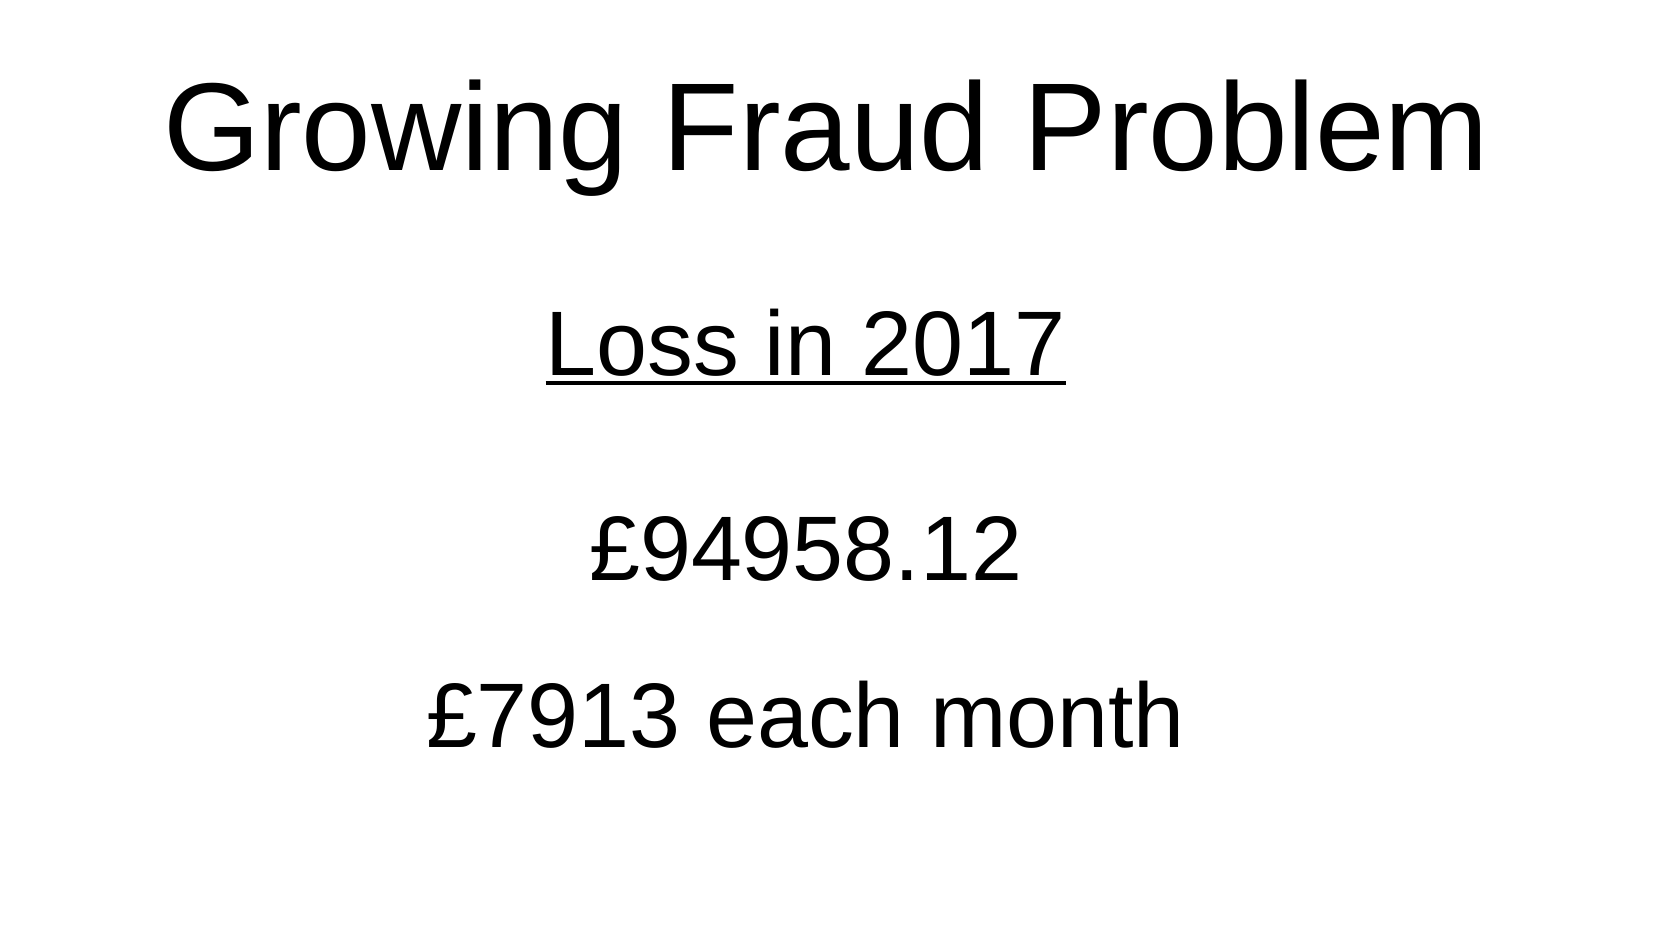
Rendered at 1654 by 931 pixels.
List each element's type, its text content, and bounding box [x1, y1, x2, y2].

text_box Loss in 2017 £94958.12 £7913 each month [411, 285, 1223, 878]
title Growing Fraud Problem [82, 48, 1571, 205]
